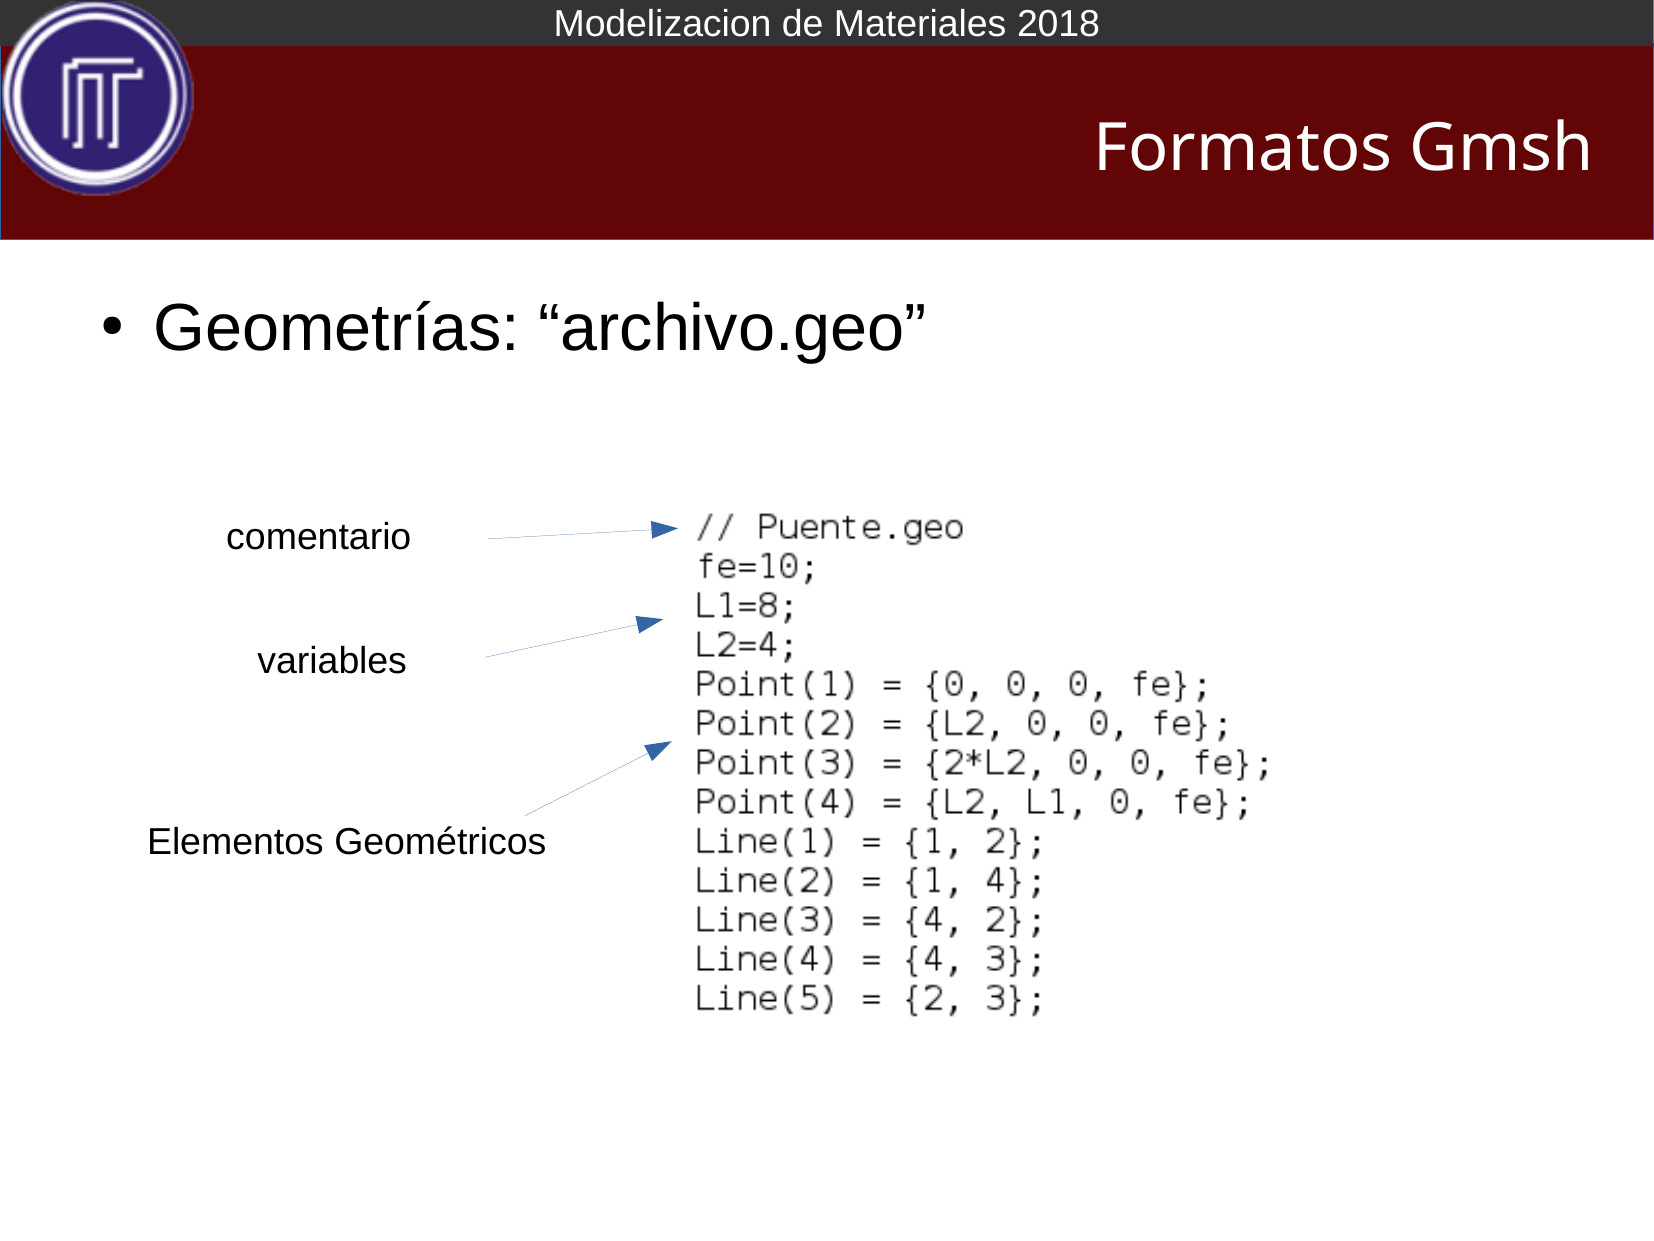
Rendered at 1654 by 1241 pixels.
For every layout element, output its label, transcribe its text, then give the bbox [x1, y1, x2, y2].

title Formatos Gmsh [41, 70, 1654, 218]
text_box Elementos Geométricos [132, 813, 591, 871]
text_box comentario [211, 507, 482, 565]
picture [657, 473, 1333, 1031]
text_box variables [242, 632, 467, 690]
picture [0, 0, 194, 196]
list Geometrías: “archivo.geo” [82, 290, 1571, 373]
